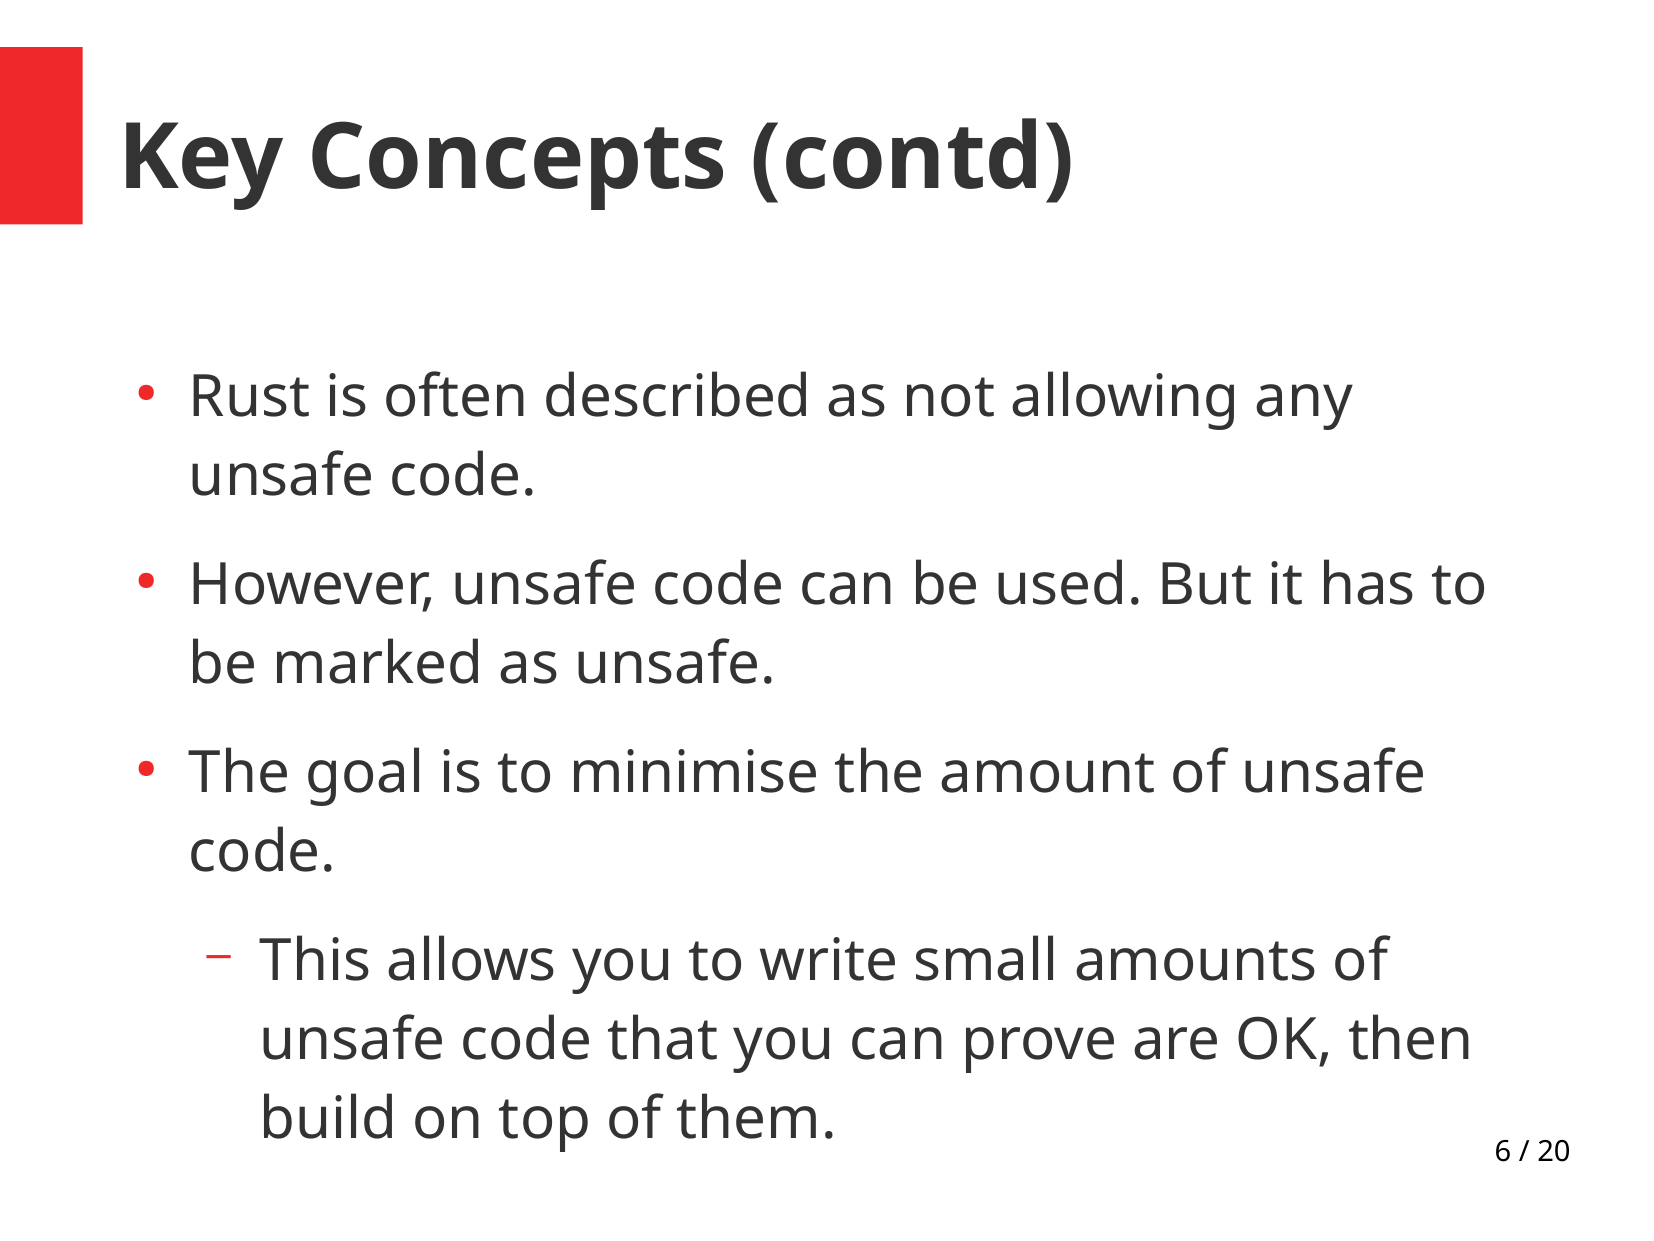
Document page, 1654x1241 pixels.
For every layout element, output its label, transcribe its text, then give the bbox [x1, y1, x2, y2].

list Rust is often described as not allowing any unsafe code. However, unsafe code can be used. But it has to be marked as unsafe. The goal is to minimise the amount of unsafe code. This allows you to write small amounts of unsafe code that you can prove are OK, then build on top of them. [118, 354, 1536, 1074]
title Key Concepts (contd) [118, 49, 1571, 257]
